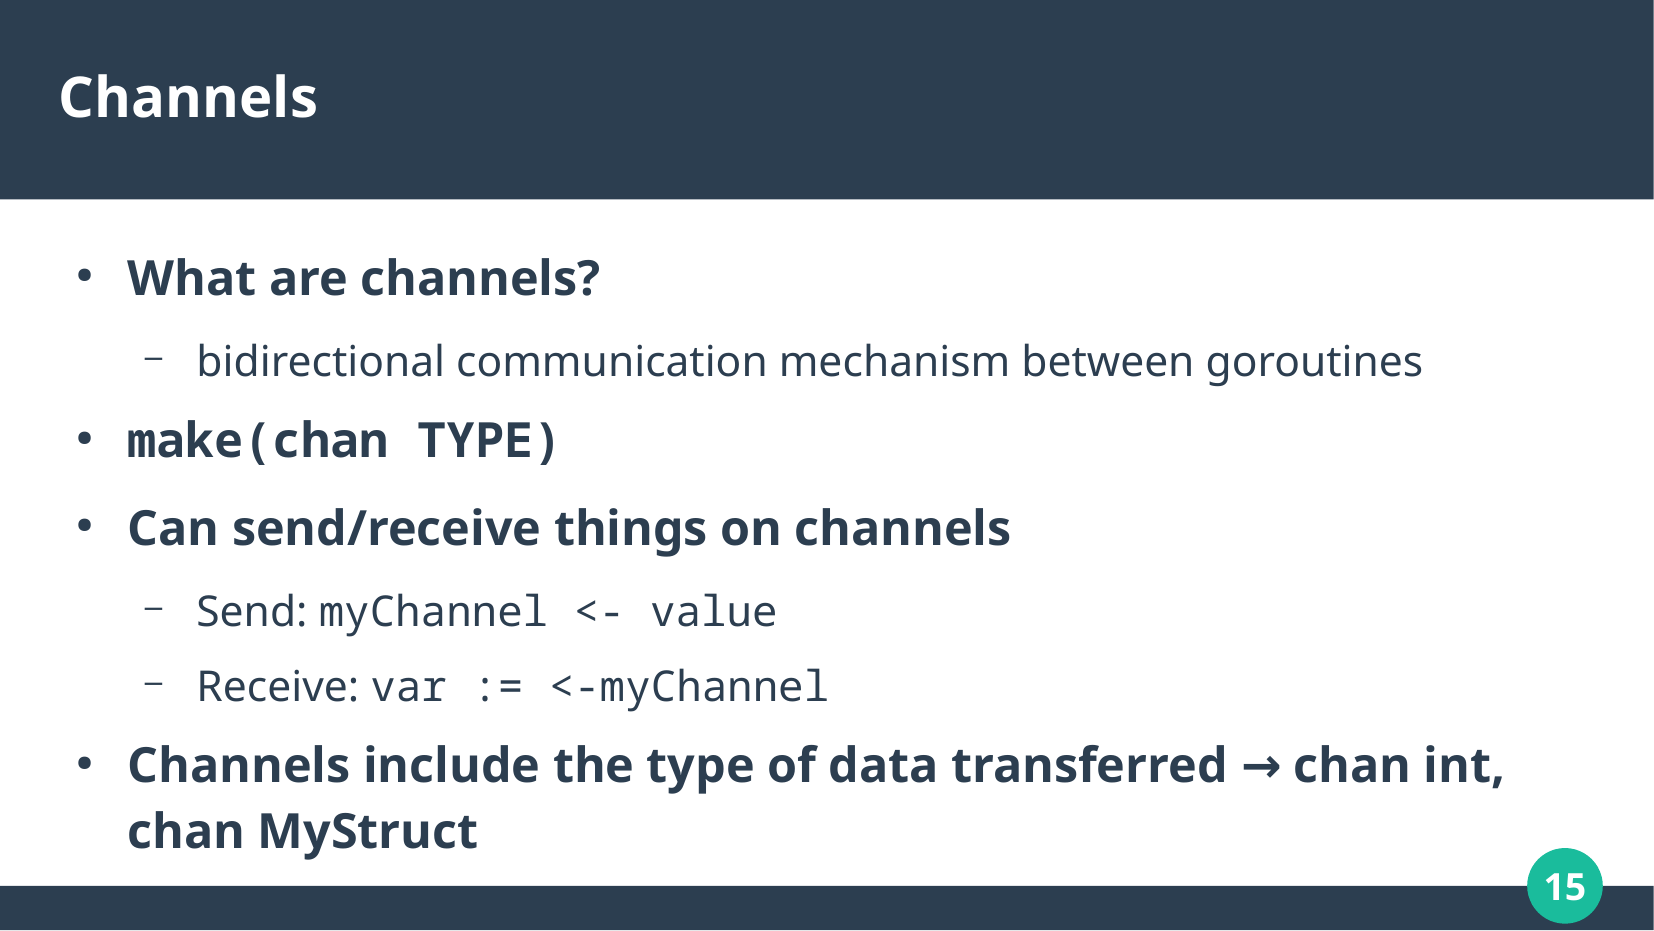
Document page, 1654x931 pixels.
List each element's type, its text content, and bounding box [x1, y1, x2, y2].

title Channels [59, 37, 1595, 155]
list What are channels? bidirectional communication mechanism between goroutines make(chan TYPE) Can send/receive things on channels Send: myChannel <- value Receive: var := <-myChannel Channels include the type of data transferred → chan int, chan MyStruct [59, 243, 1595, 864]
